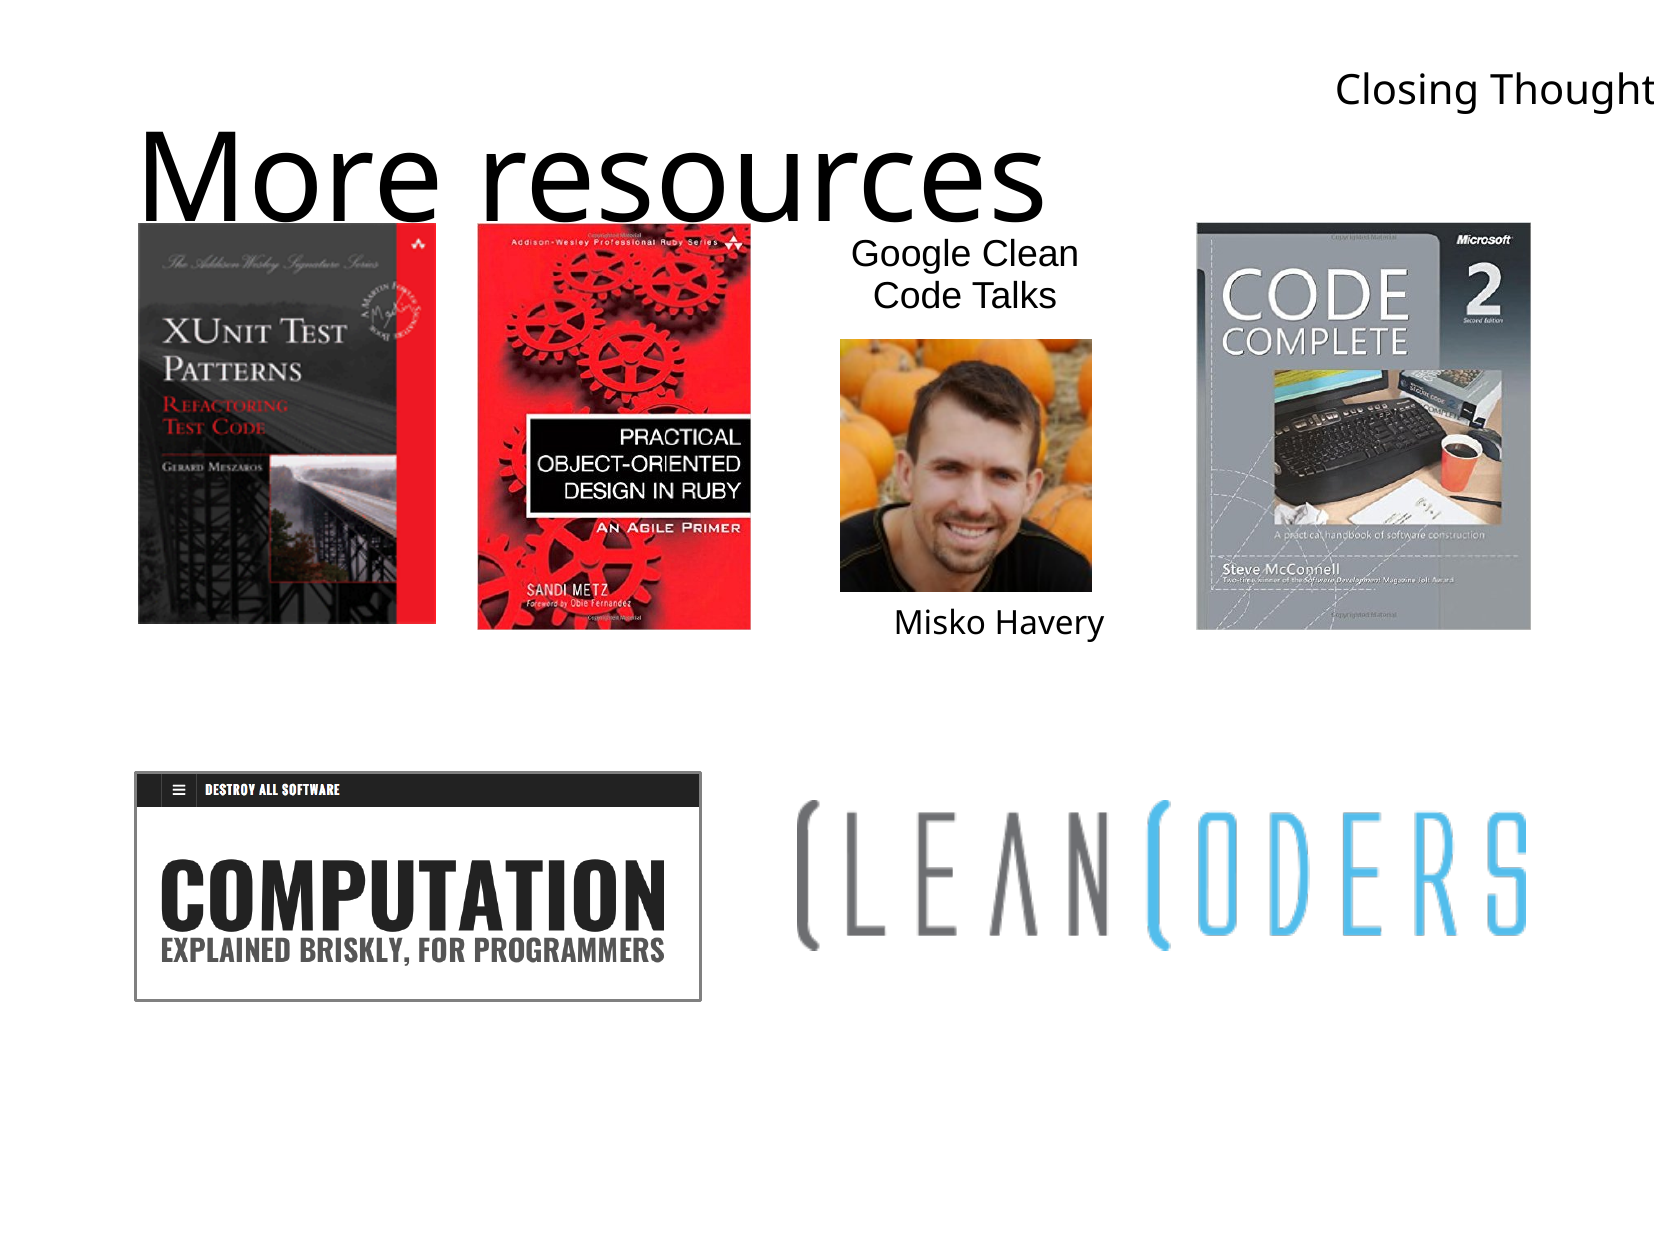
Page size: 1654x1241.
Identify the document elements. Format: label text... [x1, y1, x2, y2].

picture [477, 223, 751, 631]
text_box Misko Havery [878, 591, 1062, 637]
picture [137, 773, 700, 999]
text_box Google Clean Code Talks [836, 225, 1096, 324]
text_box More resources [120, 80, 1508, 211]
picture [138, 223, 436, 624]
picture [1196, 222, 1531, 631]
text_box Closing Thoughts [1320, 51, 1603, 106]
picture [840, 339, 1092, 592]
picture [797, 800, 1526, 951]
